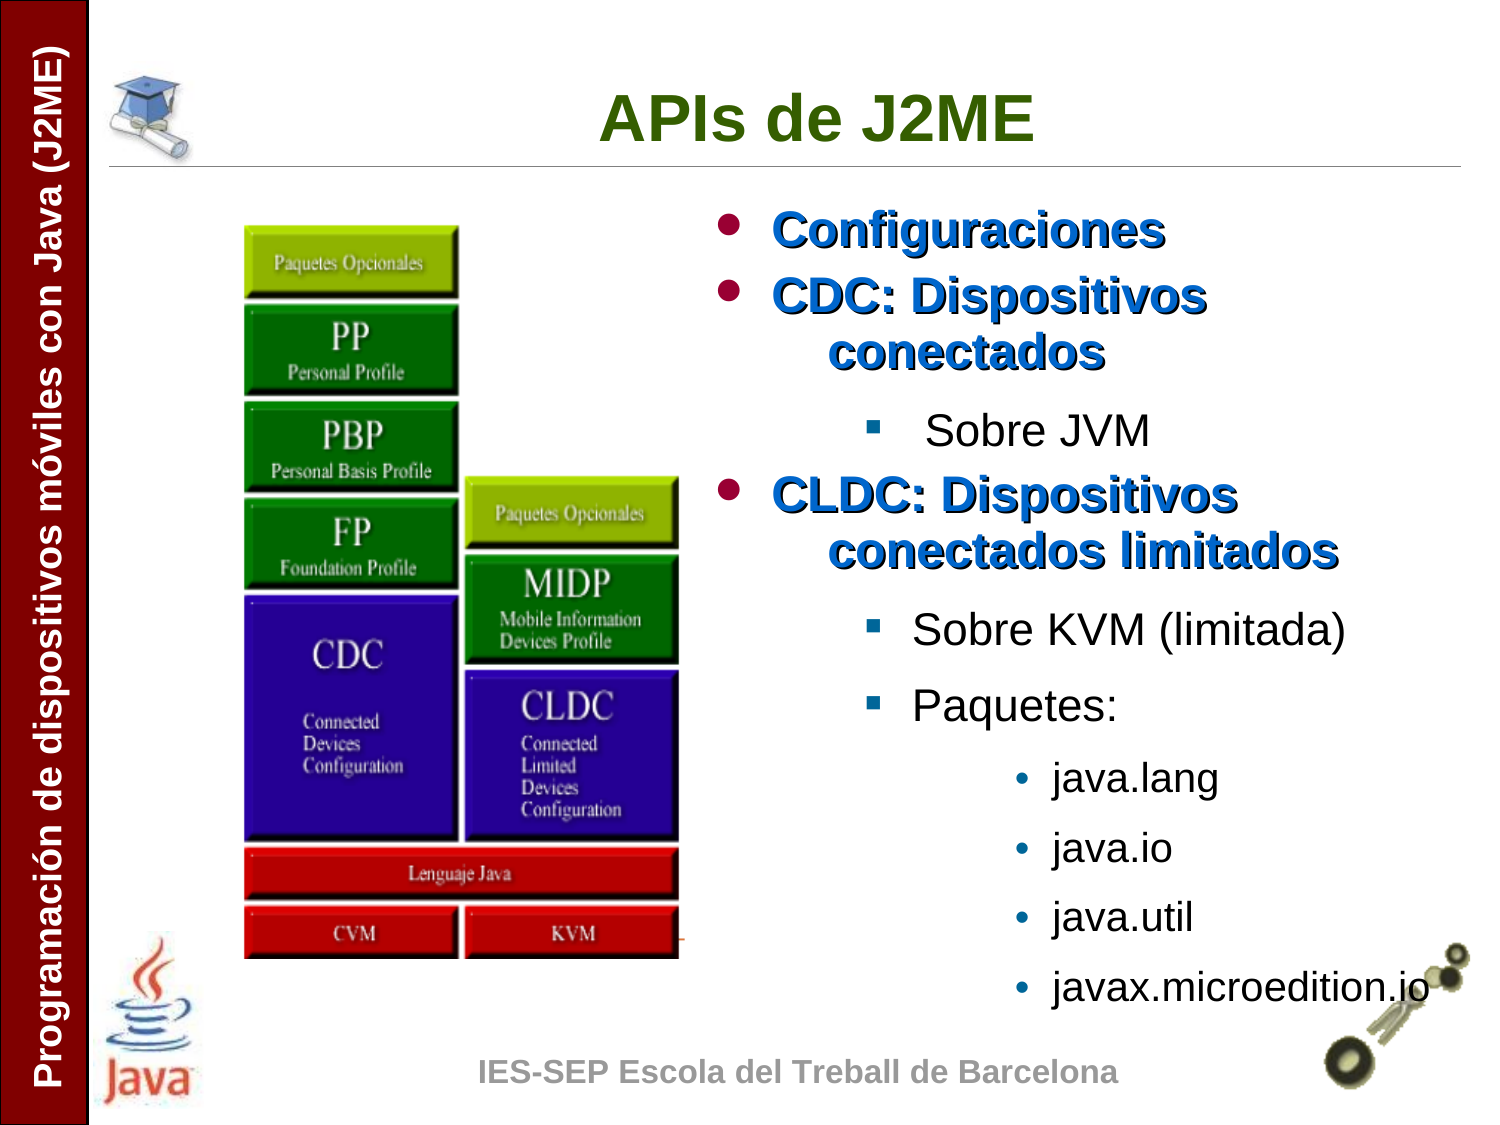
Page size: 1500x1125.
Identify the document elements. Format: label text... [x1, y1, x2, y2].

picture [1322, 939, 1471, 1094]
picture [237, 215, 685, 959]
title APIs de J2ME [211, 75, 1424, 163]
picture [93, 931, 204, 1109]
picture [93, 61, 206, 174]
list Configuraciones CDC: Dispositivos conectados Sobre JVM CLDC: Dispositivos conectados limitados Sobre KVM (limitada) Paquetes: java.lang java.io java.util javax.microedition.io [714, 201, 1451, 1011]
